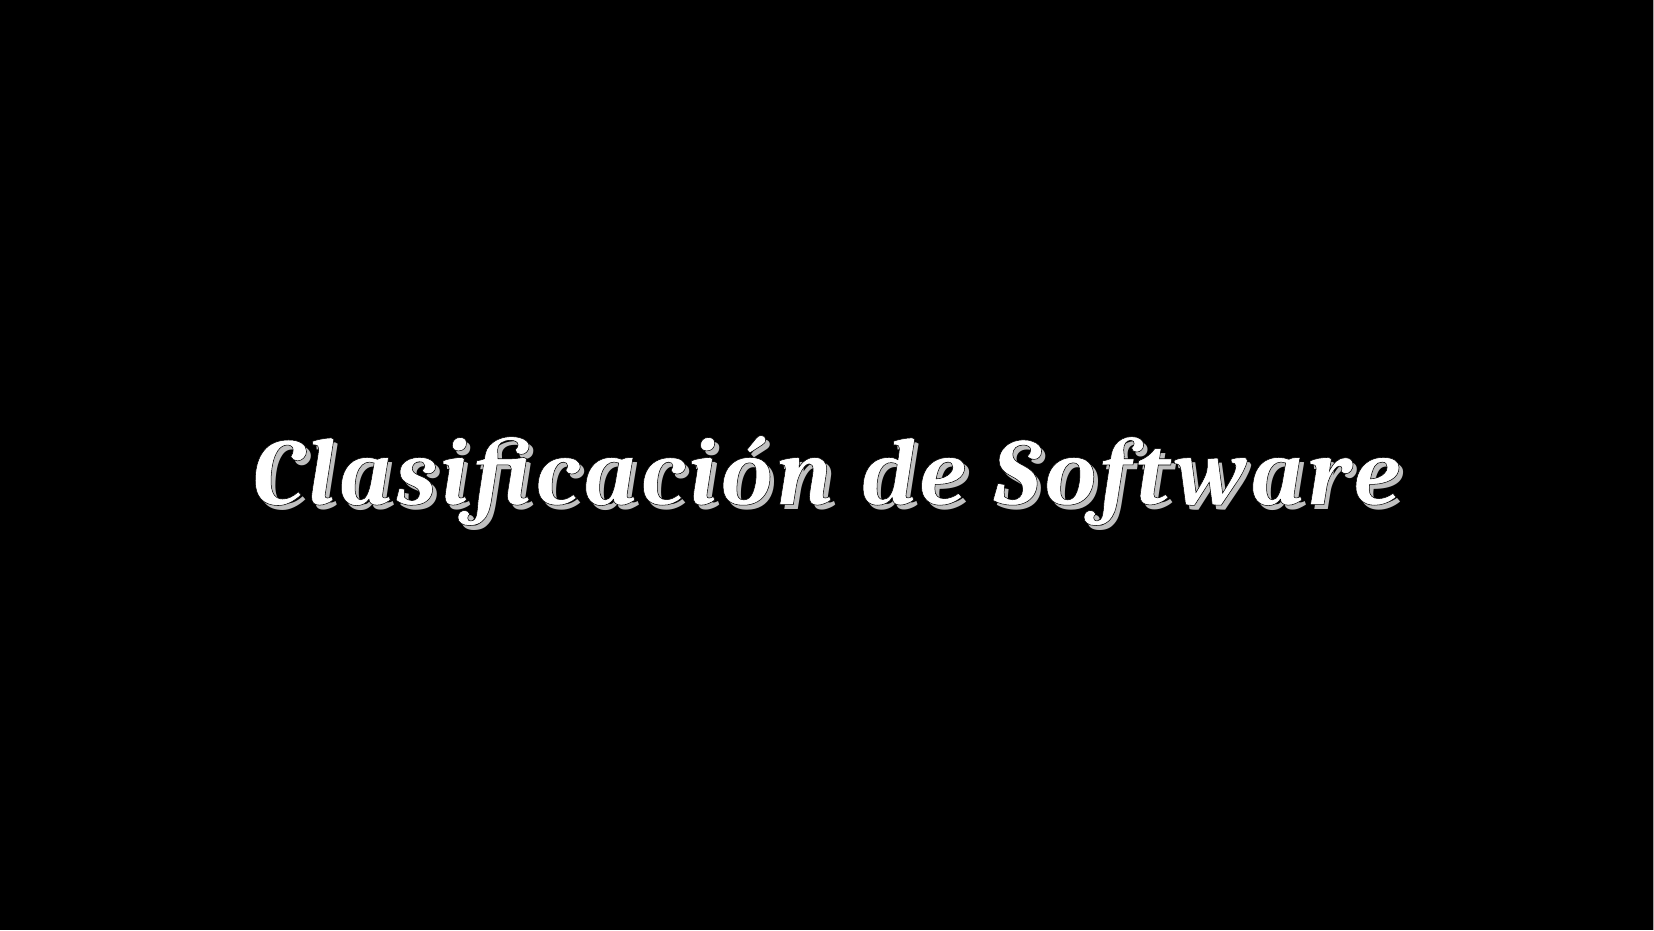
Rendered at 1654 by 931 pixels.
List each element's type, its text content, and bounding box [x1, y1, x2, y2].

title Clasificación de Software [82, 355, 1571, 575]
